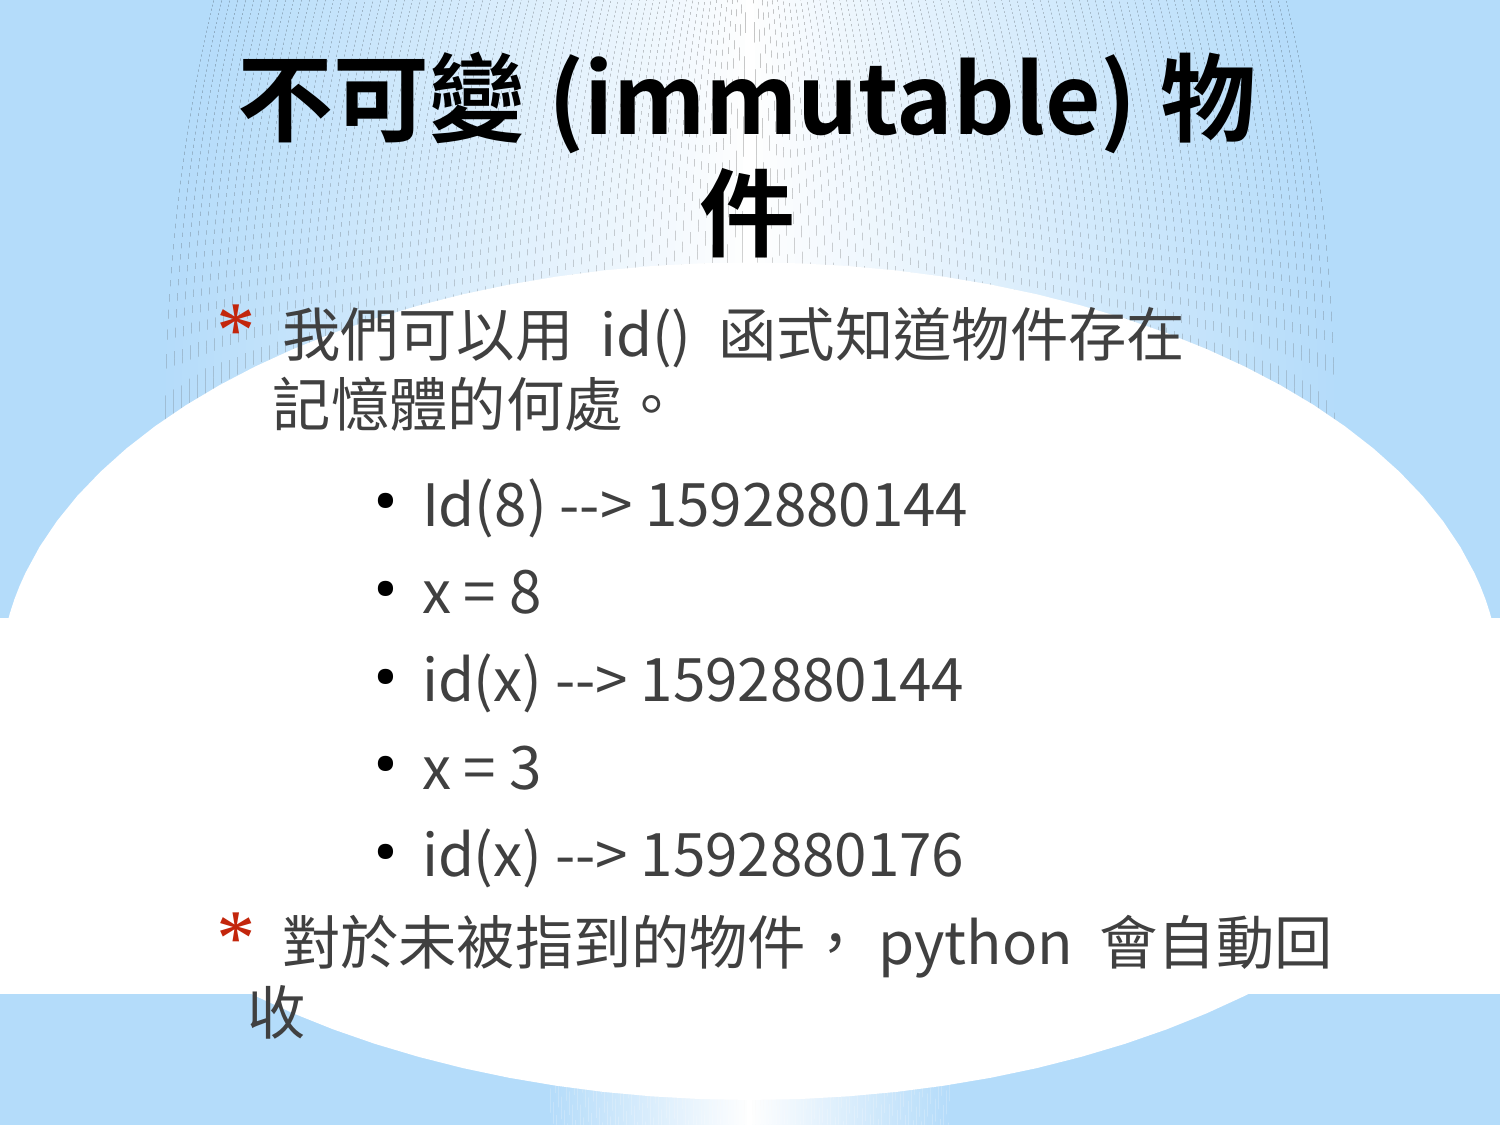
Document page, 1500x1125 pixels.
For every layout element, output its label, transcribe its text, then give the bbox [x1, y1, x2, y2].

title 不可變(immutable)物件 [183, 30, 1312, 219]
list 我們可以用 id() 函式知道物件存在 記憶體的何處。 Id(8) --> 1592880144 x = 8 id(x) --> 1592880144 x = 3 id(x) --> 1592880176 對於未被指到的物件，python 會自動回收 [194, 290, 1400, 1047]
